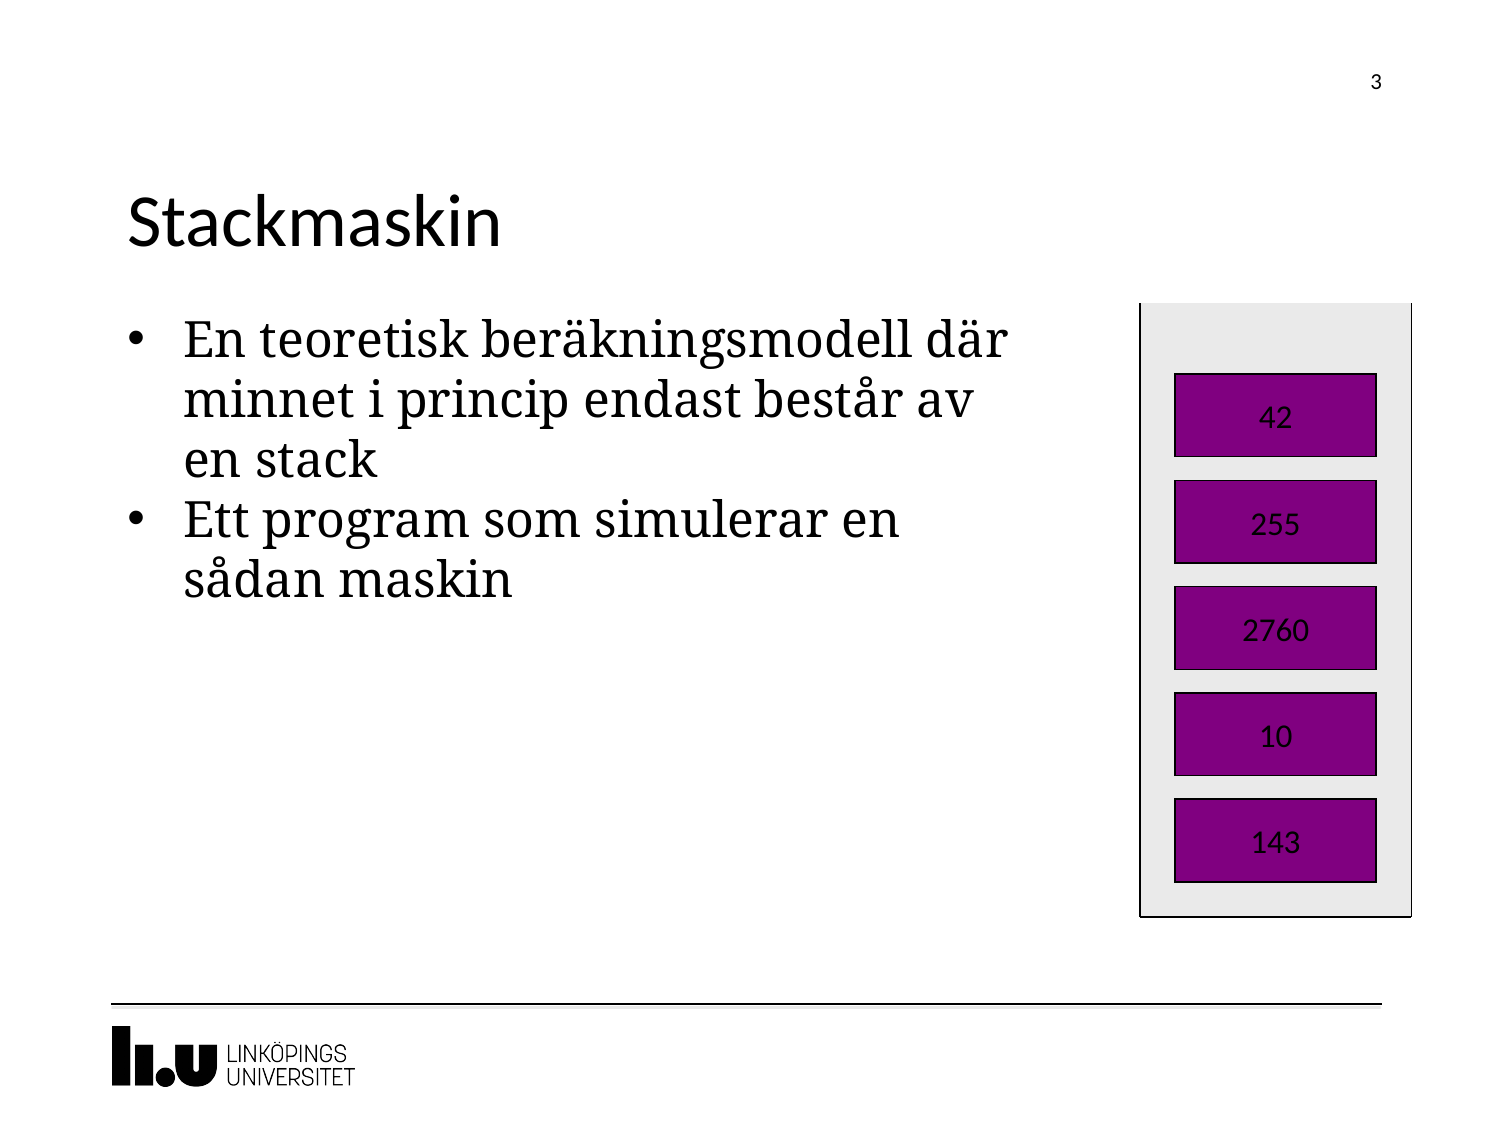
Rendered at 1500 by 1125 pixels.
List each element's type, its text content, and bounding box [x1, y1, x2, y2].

text_box Stackmaskin [112, 163, 1382, 301]
text_box 42 [1175, 373, 1376, 457]
text_box En teoretisk beräkningsmodell där minnet i princip endast består av en stack Ett program som simulerar en sådan maskin [112, 300, 1030, 968]
text_box 10 [1175, 692, 1376, 776]
text_box 2760 [1175, 586, 1376, 670]
text_box 143 [1175, 799, 1376, 882]
text_box 255 [1175, 480, 1376, 564]
text_box [1141, 303, 1411, 916]
picture [112, 1026, 355, 1087]
text_box <number> [1306, 59, 1397, 103]
